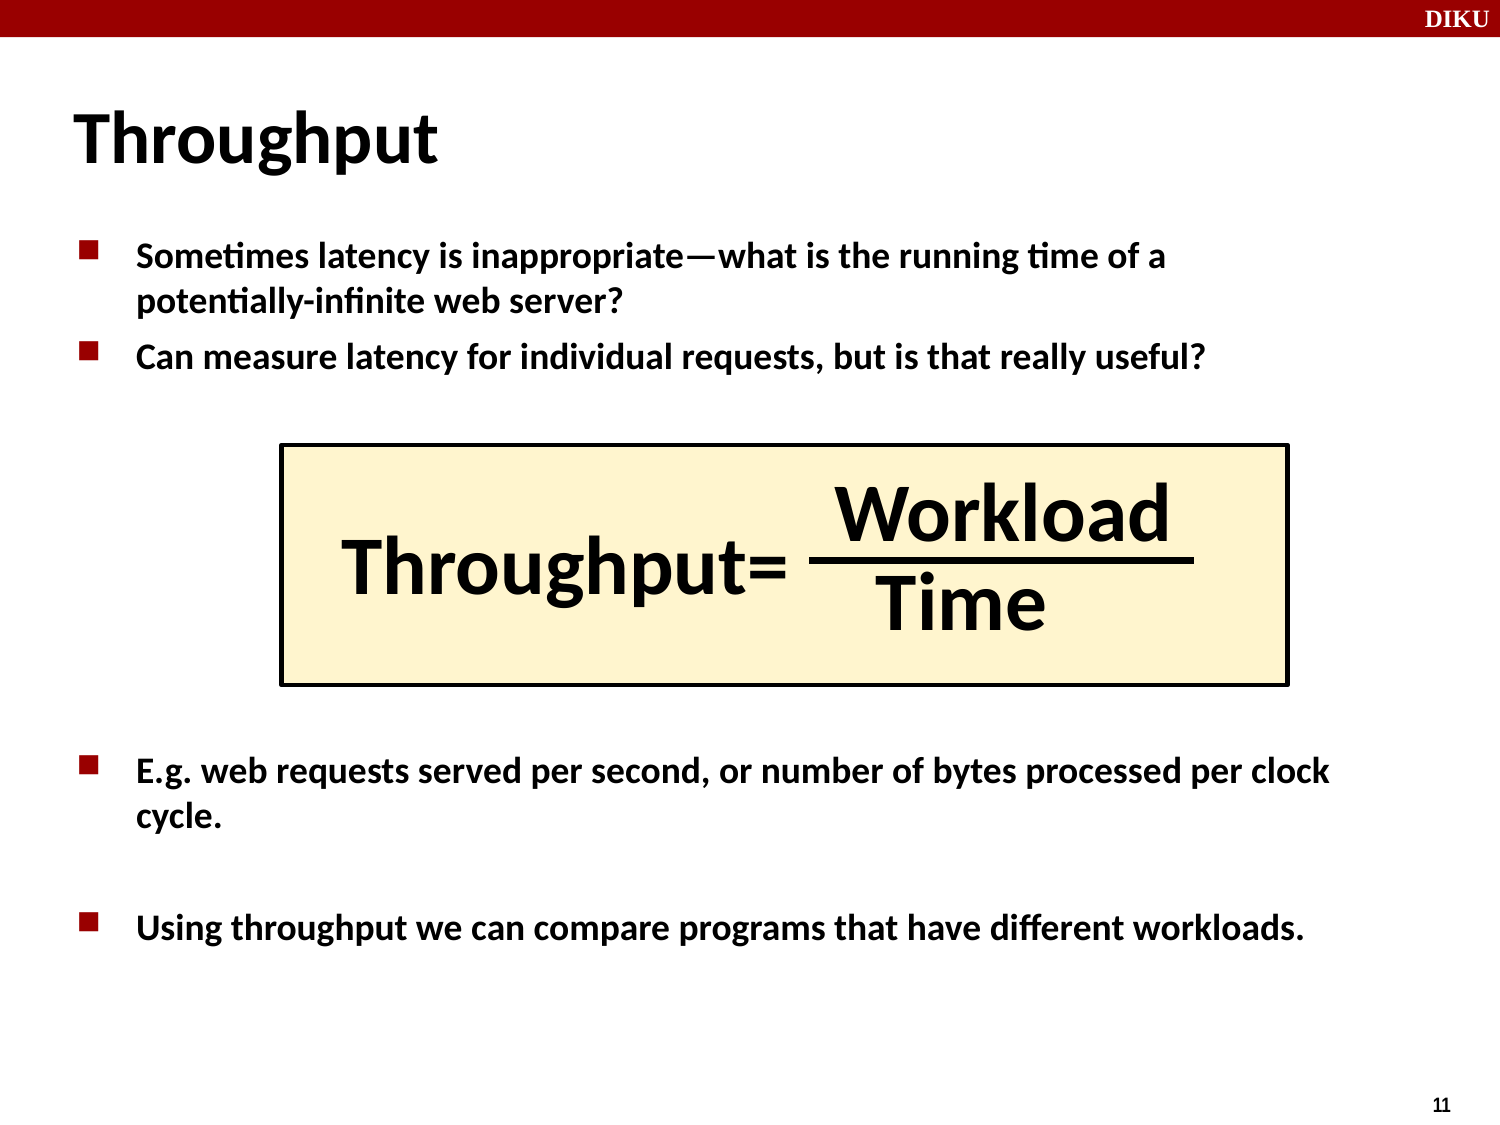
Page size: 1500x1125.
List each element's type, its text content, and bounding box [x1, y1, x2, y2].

text_box Sometimes latency is inappropriate—what is the running time of a potentially-infinite web server? Can measure latency for individual requests, but is that really useful? E.g. web requests served per second, or number of bytes processed per clock cycle. Using throughput we can compare programs that have different workloads. [65, 223, 1361, 1039]
text_box Throughput [58, 71, 1304, 197]
